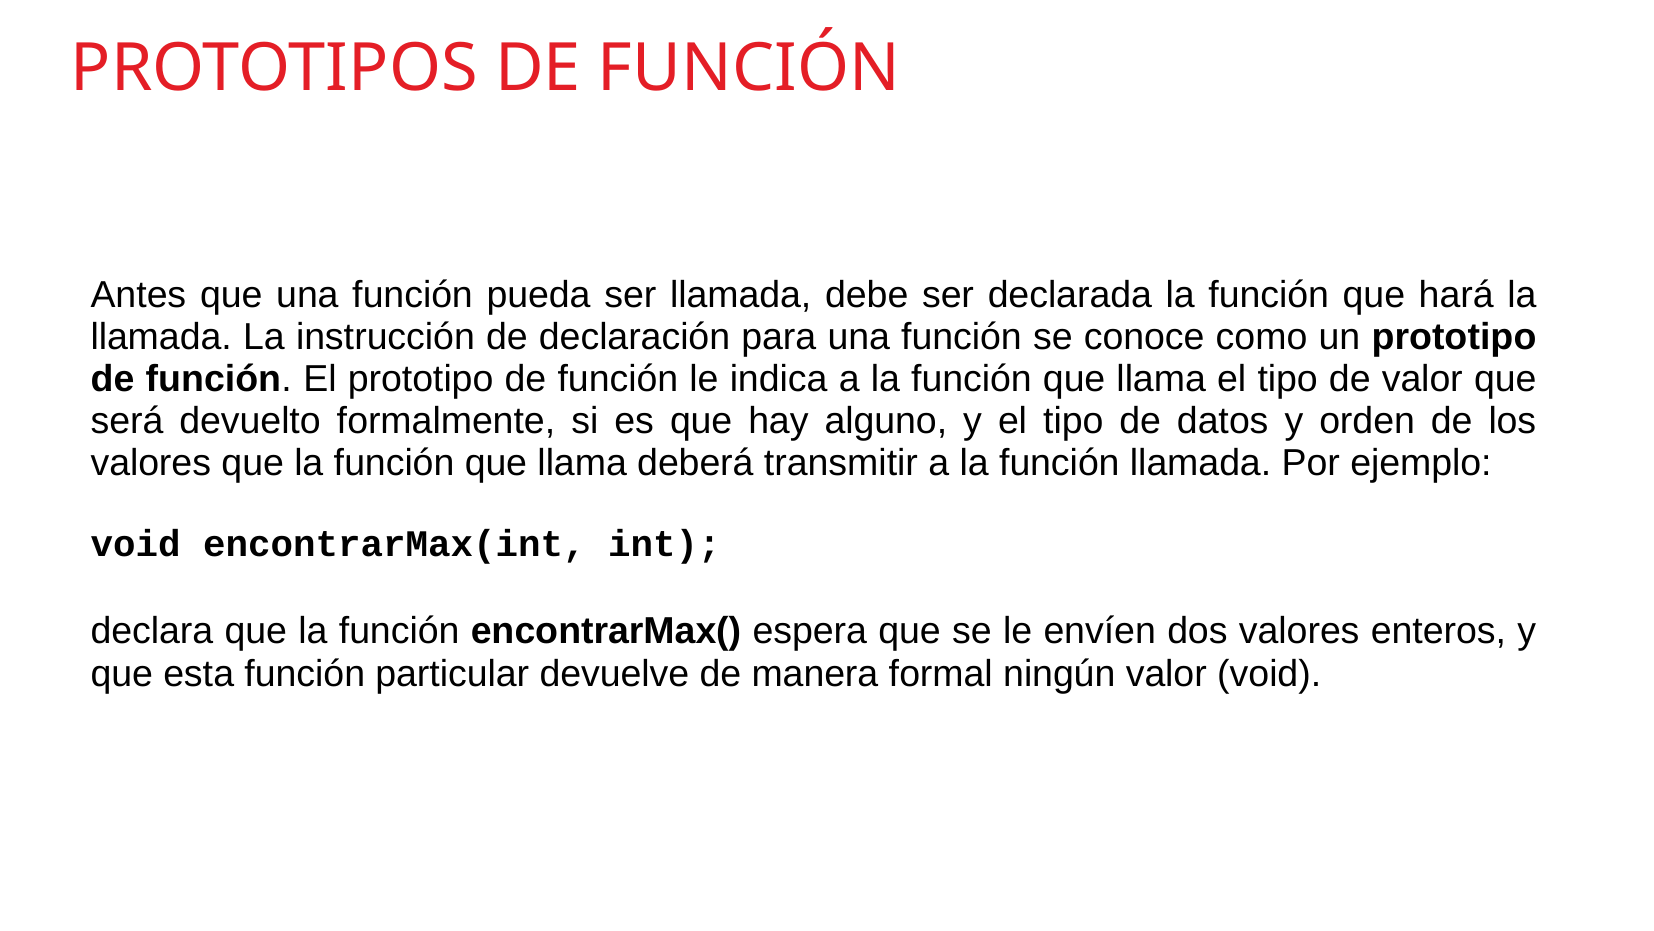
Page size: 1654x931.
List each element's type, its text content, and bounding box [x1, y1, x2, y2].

title PROTOTIPOS DE FUNCIÓN [70, 11, 1347, 118]
text_box Antes que una función pueda ser llamada, debe ser declarada la función que hará la llamada. La instrucción de declaración para una función se conoce como un prototipo de función. El prototipo de función le indica a la función que llama el tipo de valor que será devuelto formalmente, si es que hay alguno, y el tipo de datos y orden de los valores que la función que llama deberá transmitir a la función llamada. Por ejemplo: void encontrarMax(int, int); declara que la función encontrarMax() espera que se le envíen dos valores enteros, y que esta función particular devuelve de manera formal ningún valor (void). [75, 266, 1578, 702]
